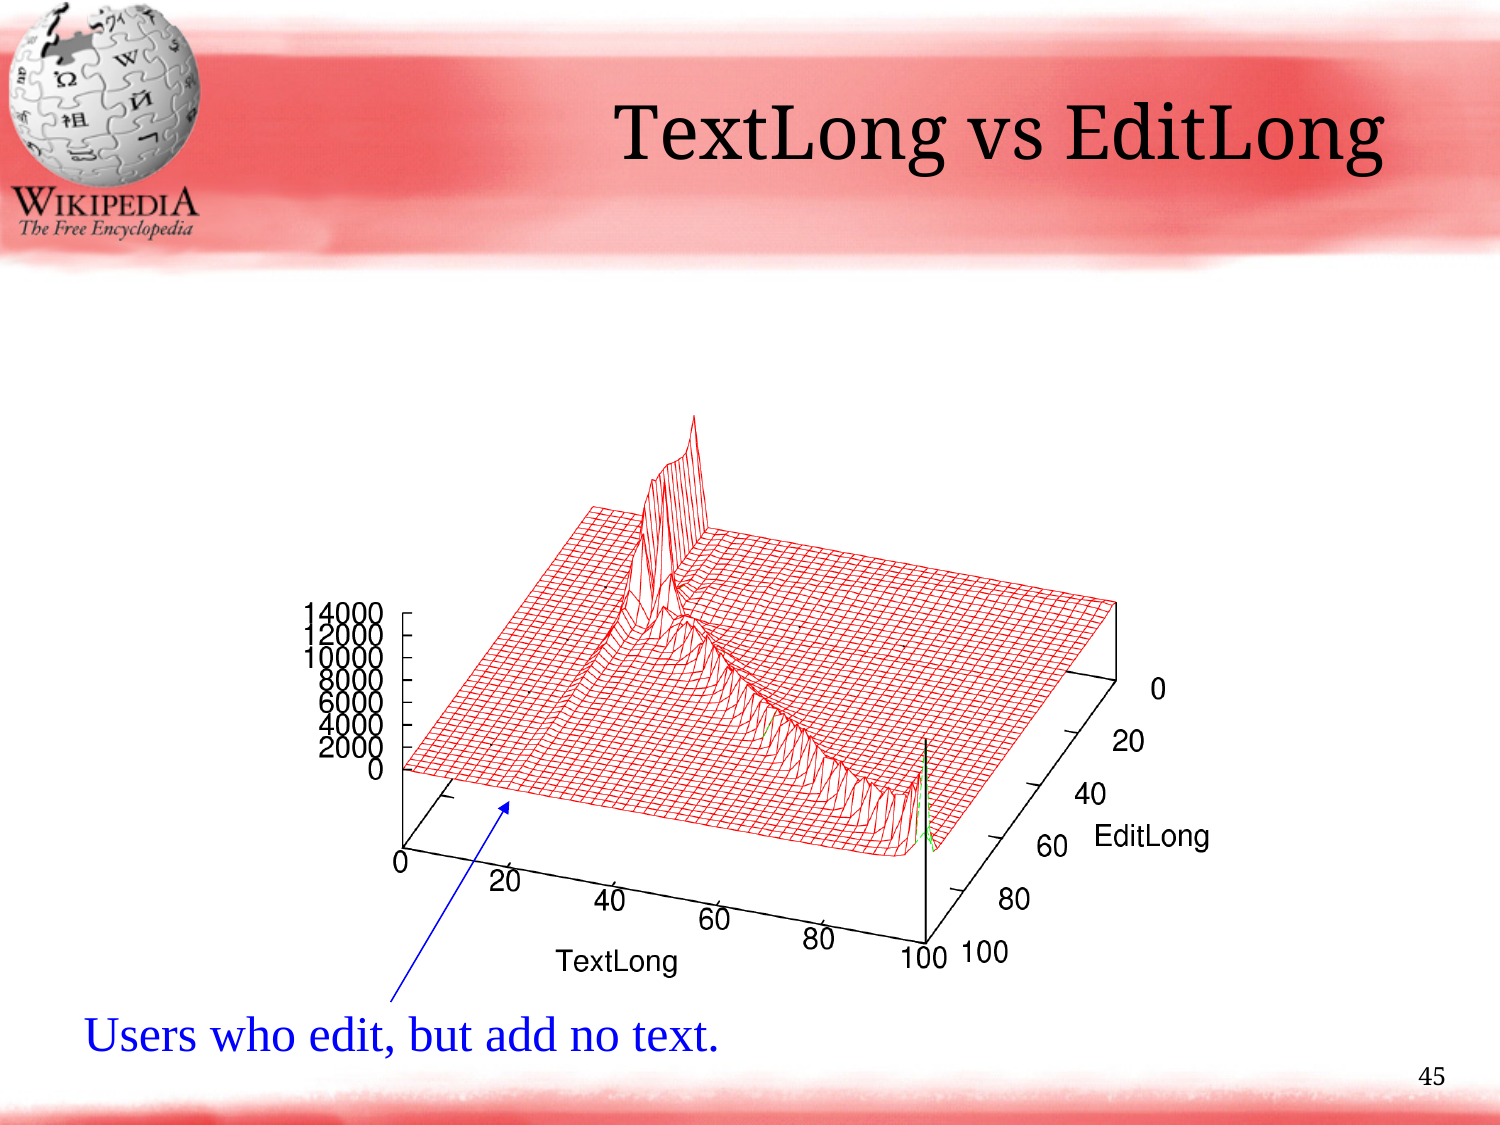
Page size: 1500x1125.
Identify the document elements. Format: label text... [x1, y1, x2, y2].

text_box Users who edit, but add no text. [68, 993, 1019, 1067]
title TextLong vs EditLong [112, 44, 1387, 217]
picture [0, 0, 1500, 1125]
